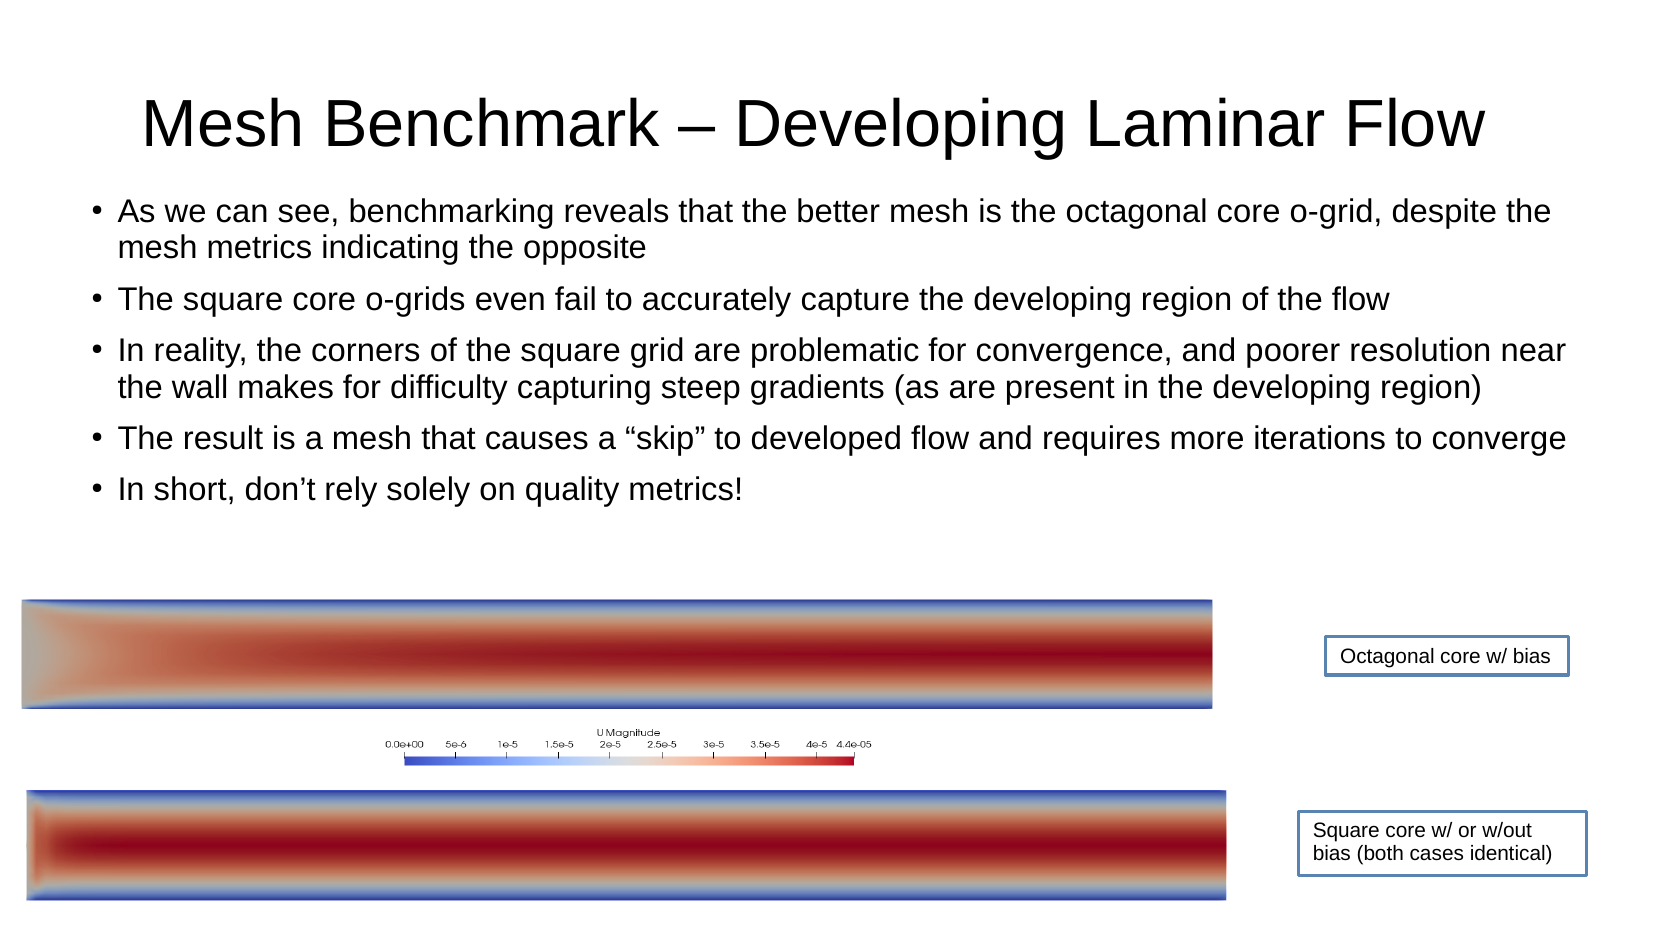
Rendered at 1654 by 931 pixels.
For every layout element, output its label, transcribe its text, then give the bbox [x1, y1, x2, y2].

list As we can see, benchmarking reveals that the better mesh is the octagonal core o-grid, despite the mesh metrics indicating the opposite The square core o-grids even fail to accurately capture the developing region of the flow In reality, the corners of the square grid are problematic for convergence, and poorer resolution near the wall makes for difficulty capturing steep gradients (as are present in the developing region) The result is a mesh that causes a “skip” to developed flow and requires more iterations to converge In short, don’t rely solely on quality metrics! [82, 192, 1582, 562]
title Mesh Benchmark – Developing Laminar Flow [82, 37, 1571, 192]
text_box Square core w/ or w/out bias (both cases identical) [1298, 811, 1587, 876]
picture [8, 586, 1243, 910]
text_box Octagonal core w/ bias [1325, 636, 1569, 676]
